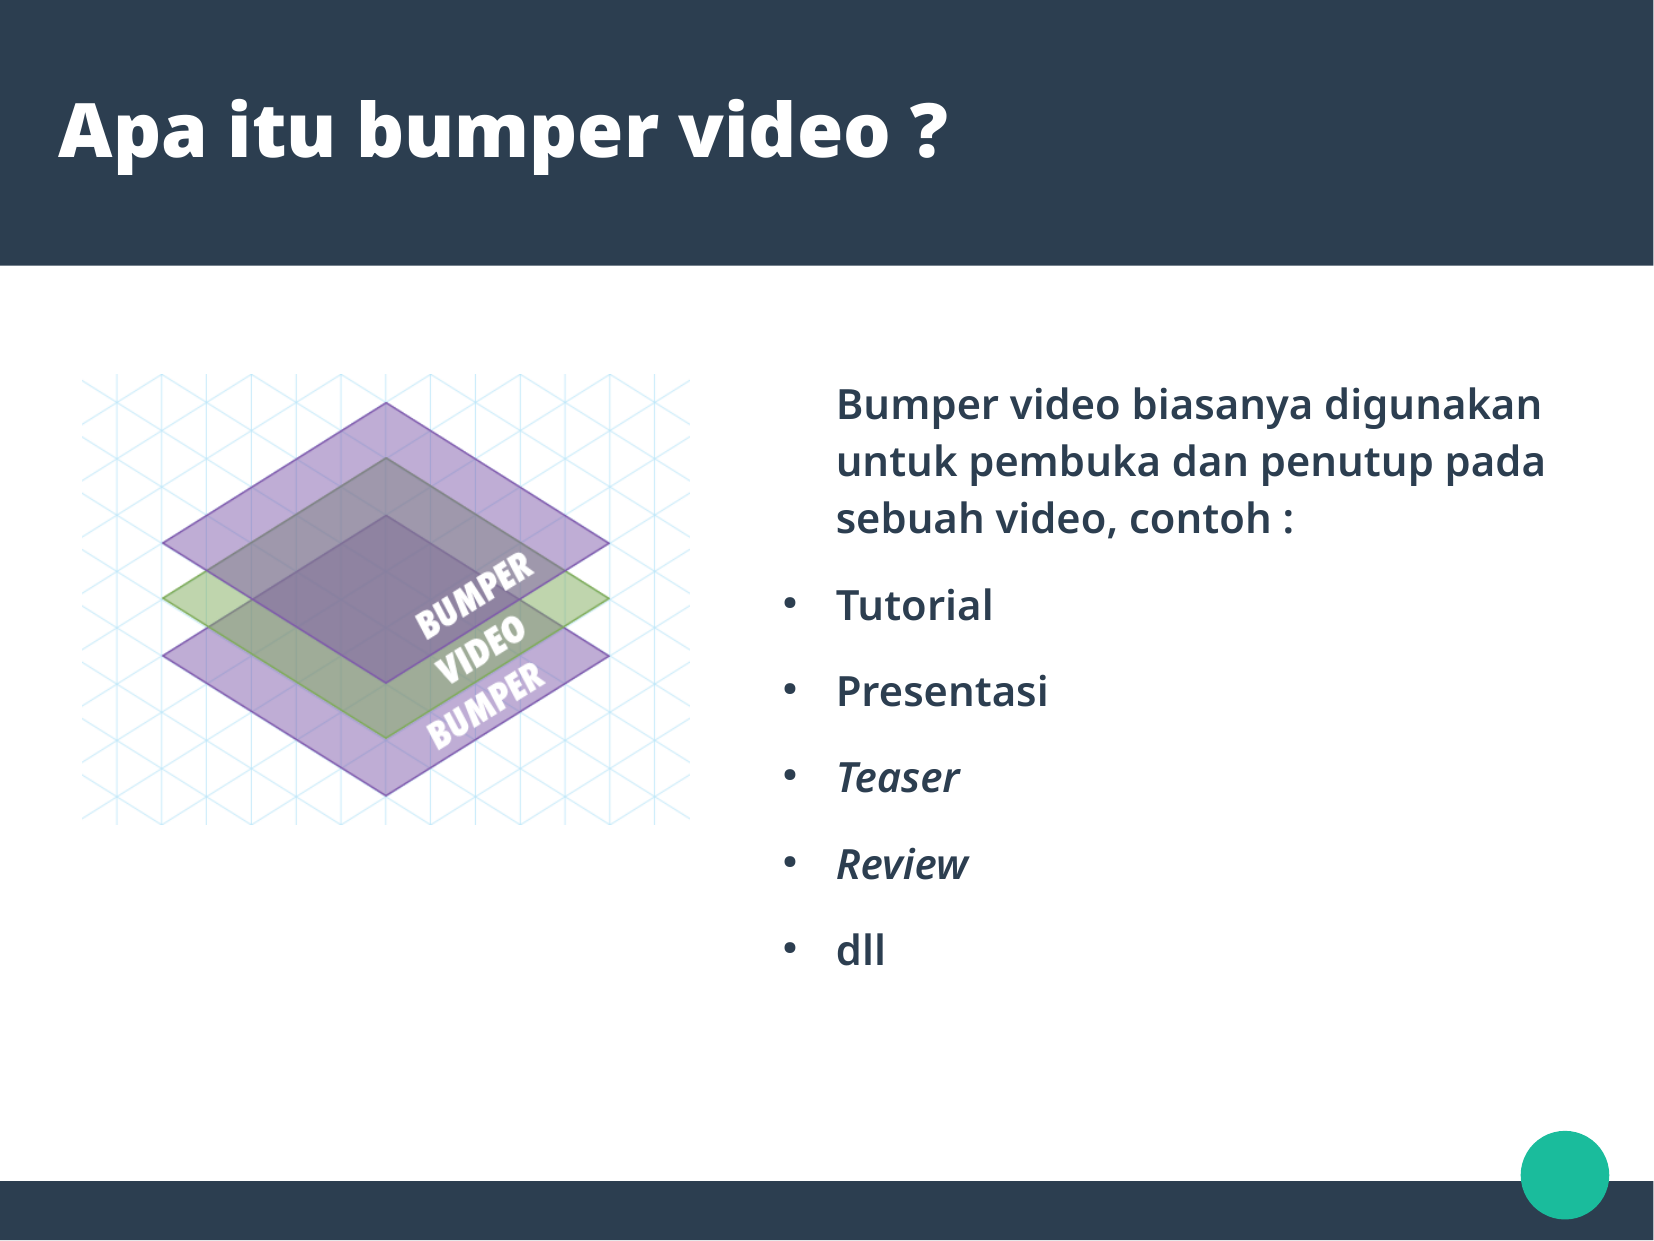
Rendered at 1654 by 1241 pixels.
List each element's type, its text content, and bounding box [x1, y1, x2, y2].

picture [82, 374, 690, 826]
list Bumper video biasanya digunakan untuk pembuka dan penutup pada sebuah video, contoh : Tutorial Presentasi Teaser Review dll [765, 375, 1587, 1095]
title Apa itu bumper video ? [59, 49, 1595, 207]
